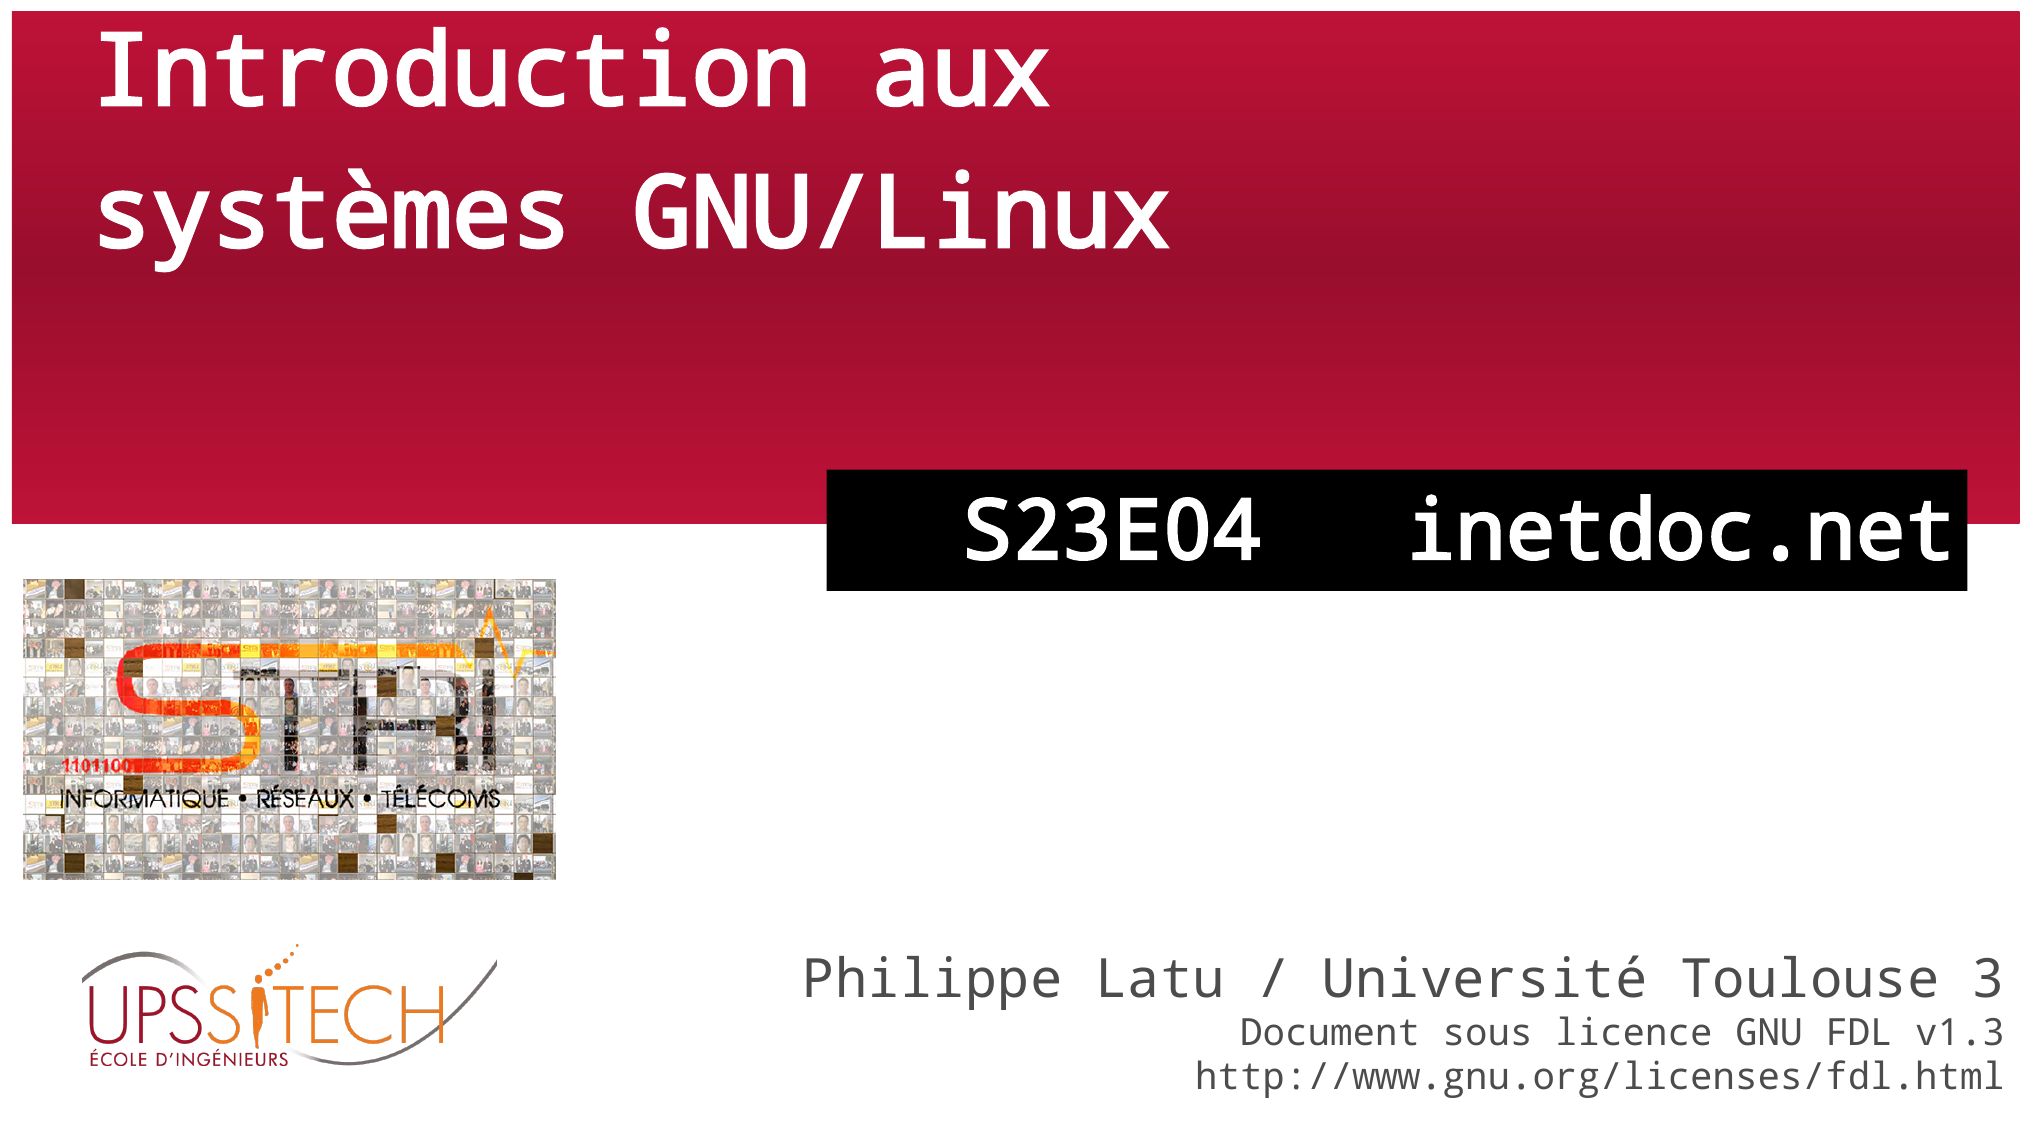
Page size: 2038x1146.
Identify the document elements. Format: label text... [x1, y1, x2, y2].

text_box Introduction aux systèmes GNU/Linux [11, 11, 2020, 524]
text_box Philippe Latu / Université Toulouse 3 Document sous licence GNU FDL v1.3 http://www.gnu.org/licenses/fdl.html [708, 944, 2008, 1134]
picture [23, 579, 556, 880]
picture [82, 944, 497, 1066]
text_box S23E04 inetdoc.net [826, 469, 1968, 591]
